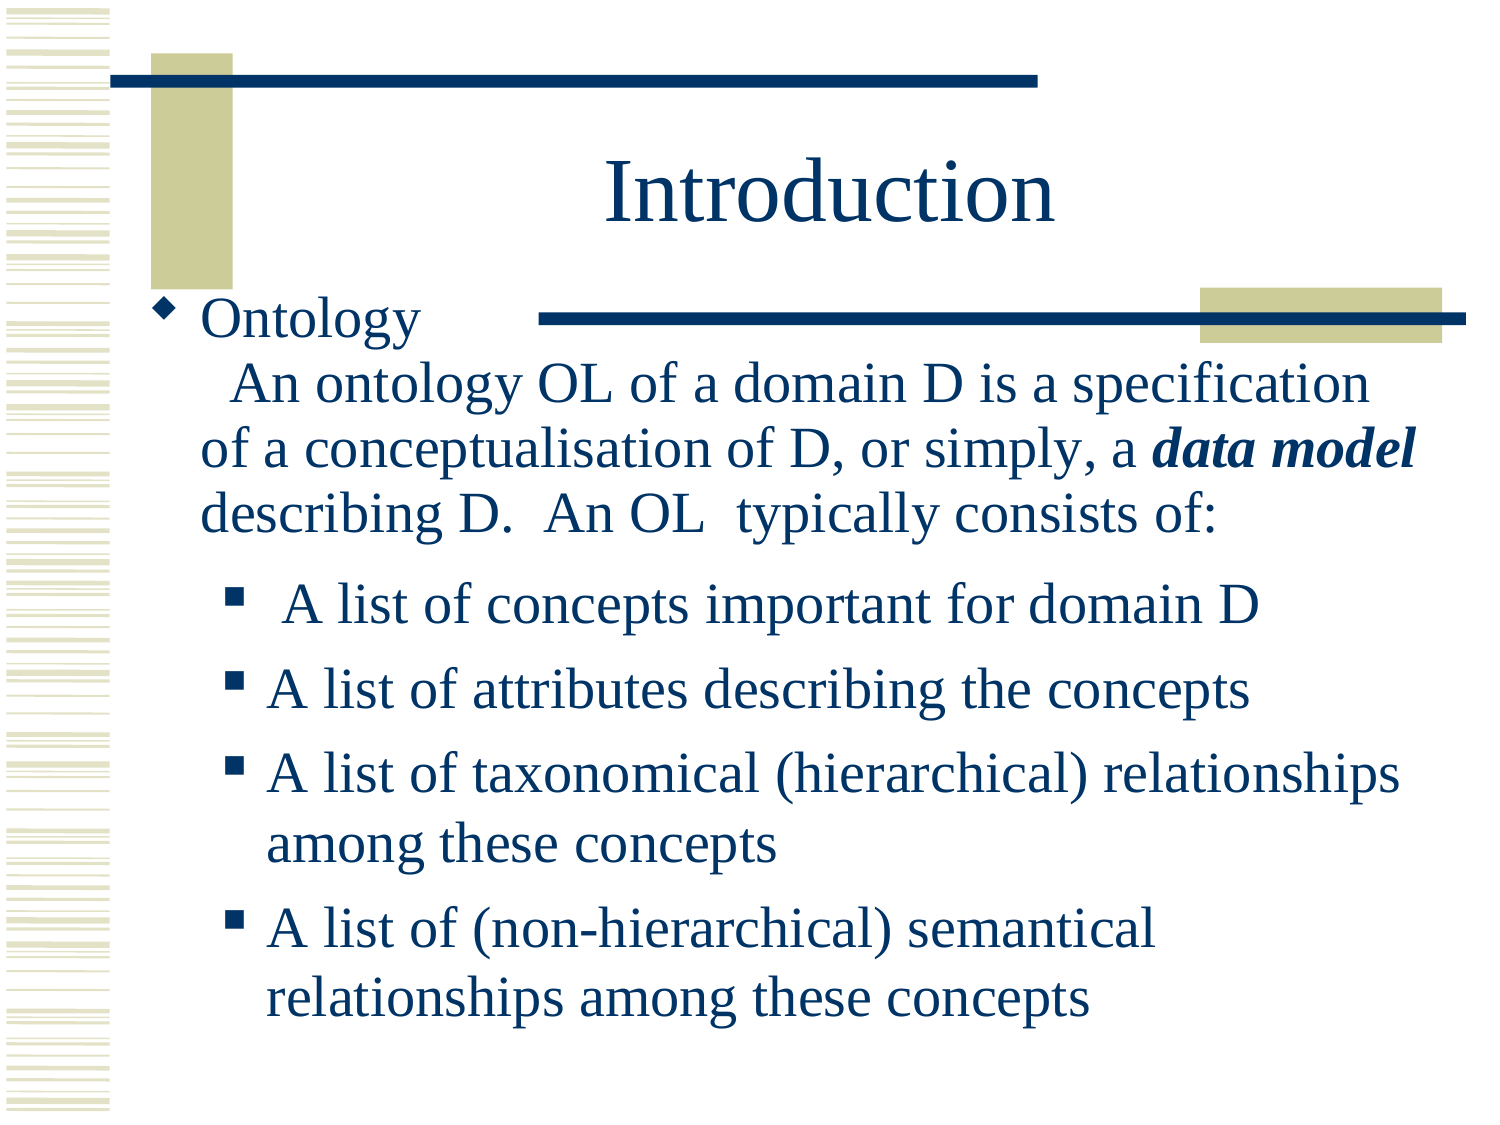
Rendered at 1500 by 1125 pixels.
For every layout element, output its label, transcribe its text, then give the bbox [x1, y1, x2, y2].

list Ontology An ontology OL of a domain D is a specification of a conceptualisation of D, or simply, a data model describing D. An OL typically consists of: A list of concepts important for domain D A list of attributes describing the concepts A list of taxonomical (hierarchical) relationships among these concepts A list of (non-hierarchical) semantical relationships among these concepts [132, 277, 1439, 1125]
title Introduction [225, 99, 1436, 277]
